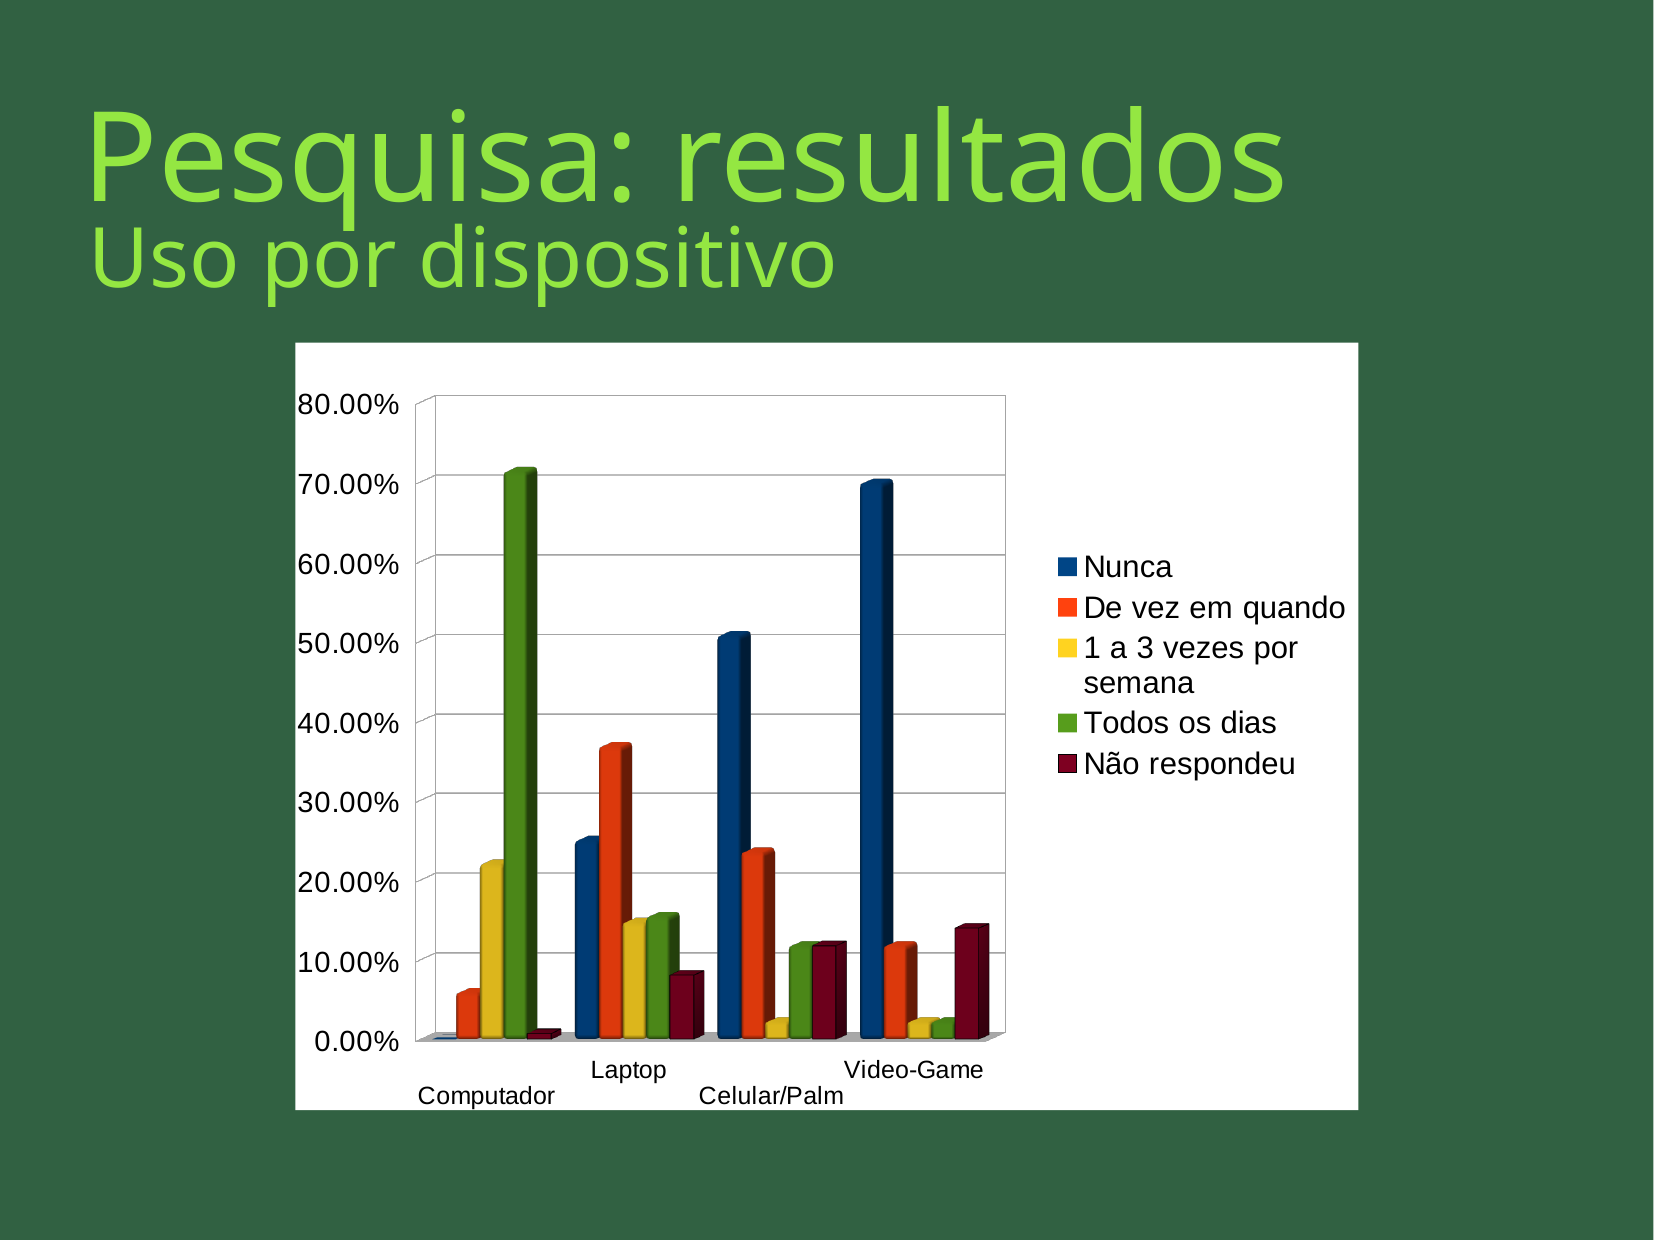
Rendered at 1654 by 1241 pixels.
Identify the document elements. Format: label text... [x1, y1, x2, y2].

chart [295, 342, 1359, 1111]
title Pesquisa: resultados [82, 49, 1571, 257]
title Uso por dispositivo [88, 177, 1577, 334]
